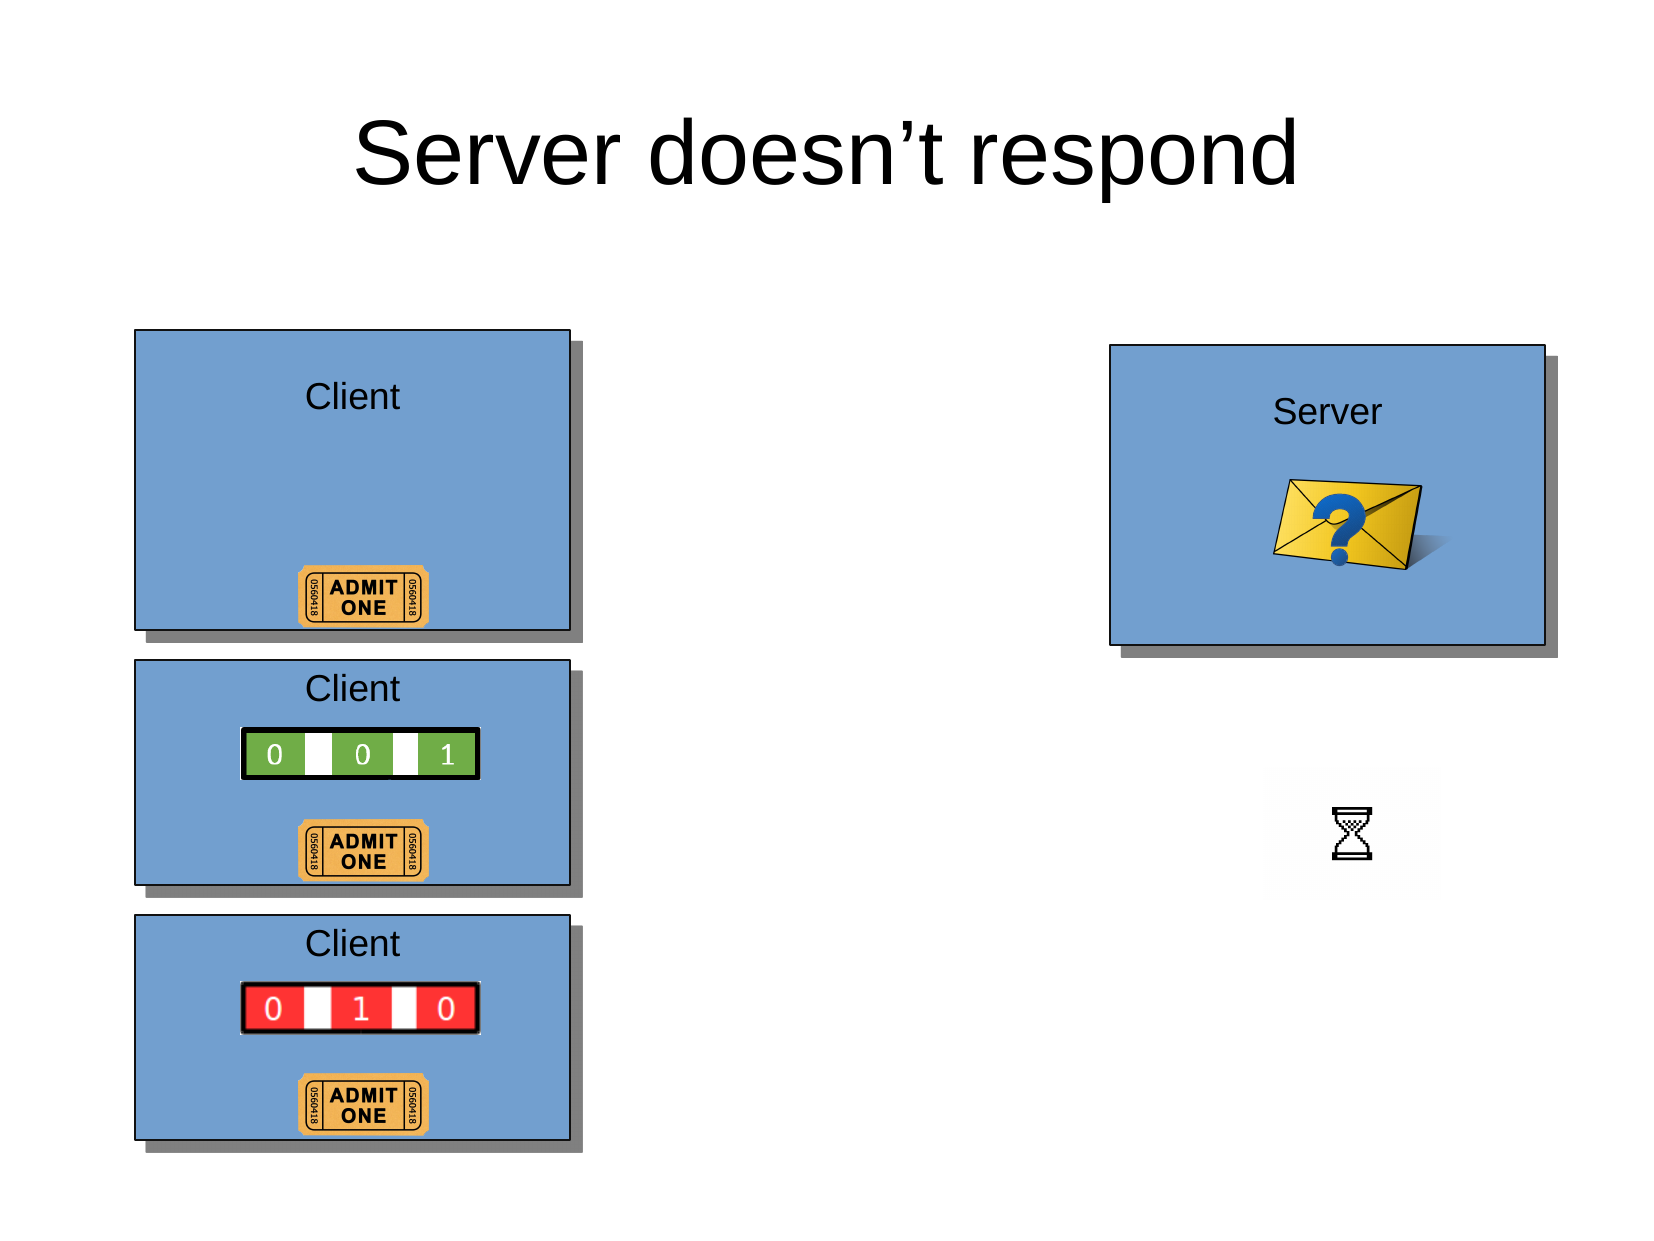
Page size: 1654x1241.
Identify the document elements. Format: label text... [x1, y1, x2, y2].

picture [240, 727, 481, 781]
text_box Client [135, 915, 571, 1141]
picture [294, 563, 433, 632]
text_box Server [1110, 345, 1546, 646]
text_box Client [135, 660, 571, 886]
text_box Client [135, 330, 571, 631]
picture [1263, 767, 1441, 901]
picture [294, 817, 433, 886]
picture [1273, 479, 1456, 581]
title Server doesn’t respond [82, 49, 1571, 257]
picture [294, 1071, 433, 1140]
picture [240, 981, 481, 1036]
